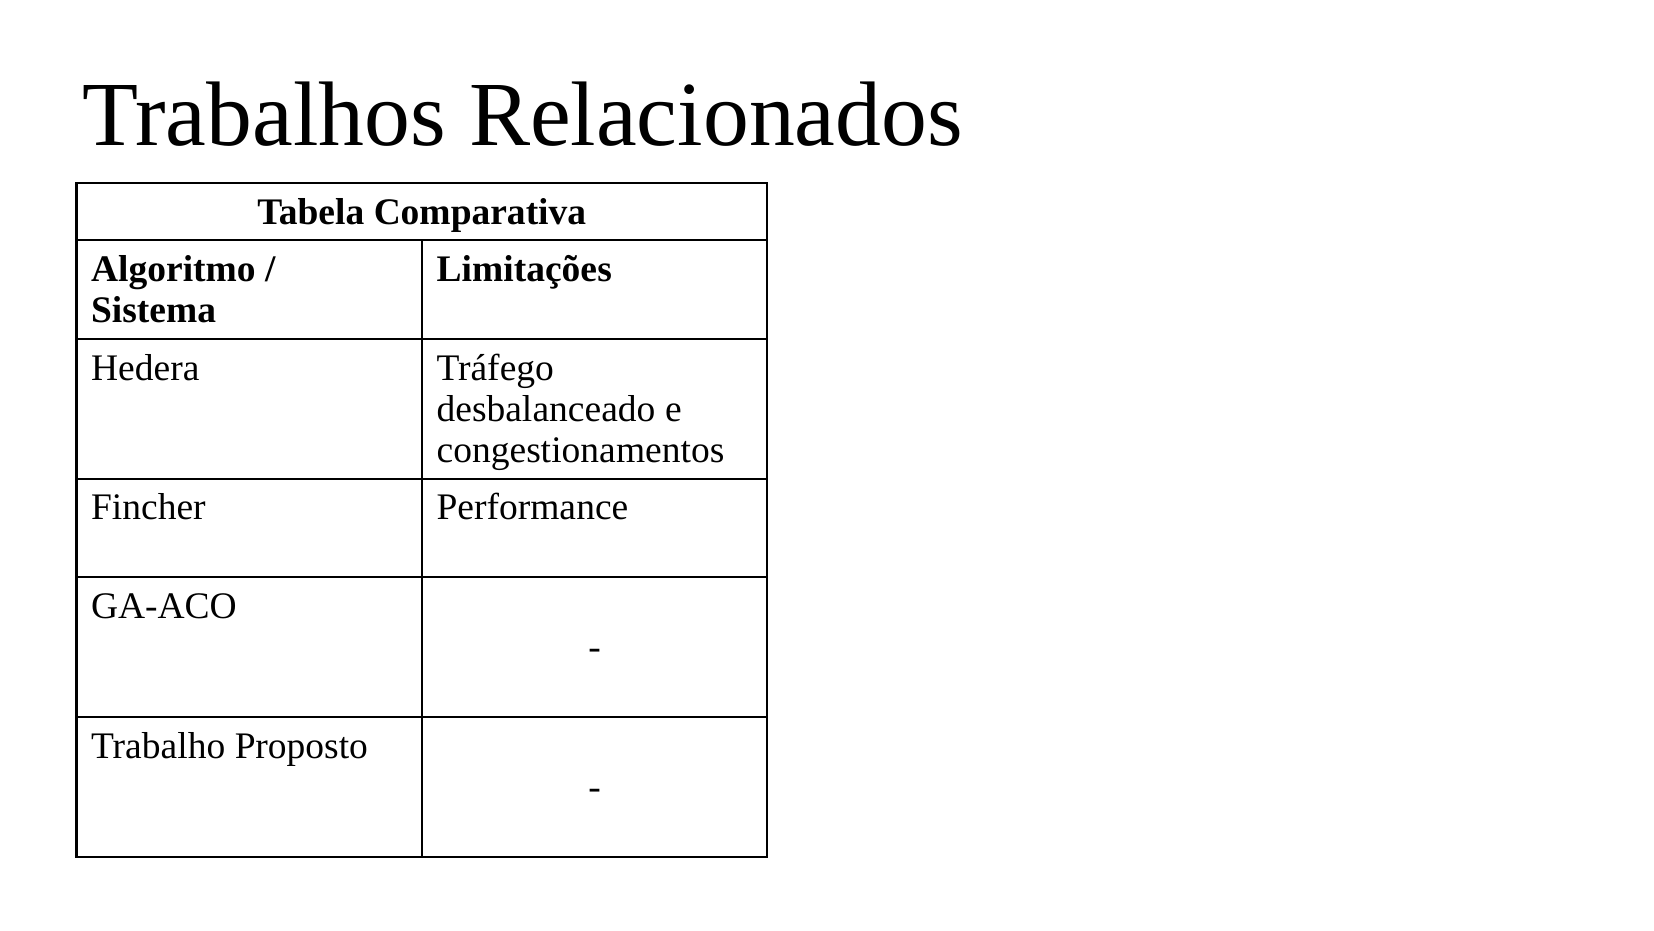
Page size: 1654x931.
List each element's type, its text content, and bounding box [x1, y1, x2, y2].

table_cell Tráfego desbalanceado e congestionamentos [423, 340, 766, 478]
table_cell Fincher [78, 480, 421, 576]
table_cell Performance [423, 480, 766, 576]
table_cell - [423, 578, 766, 716]
table_cell GA-ACO [78, 578, 421, 716]
table_cell Algoritmo / Sistema [78, 241, 421, 338]
table_header Tabela Comparativa [78, 184, 766, 239]
table_cell Hedera [78, 340, 421, 478]
title Trabalhos Relacionados [82, 37, 1571, 193]
table_cell - [423, 718, 766, 856]
table_cell Trabalho Proposto [78, 718, 421, 856]
table_cell Limitações [423, 241, 766, 338]
